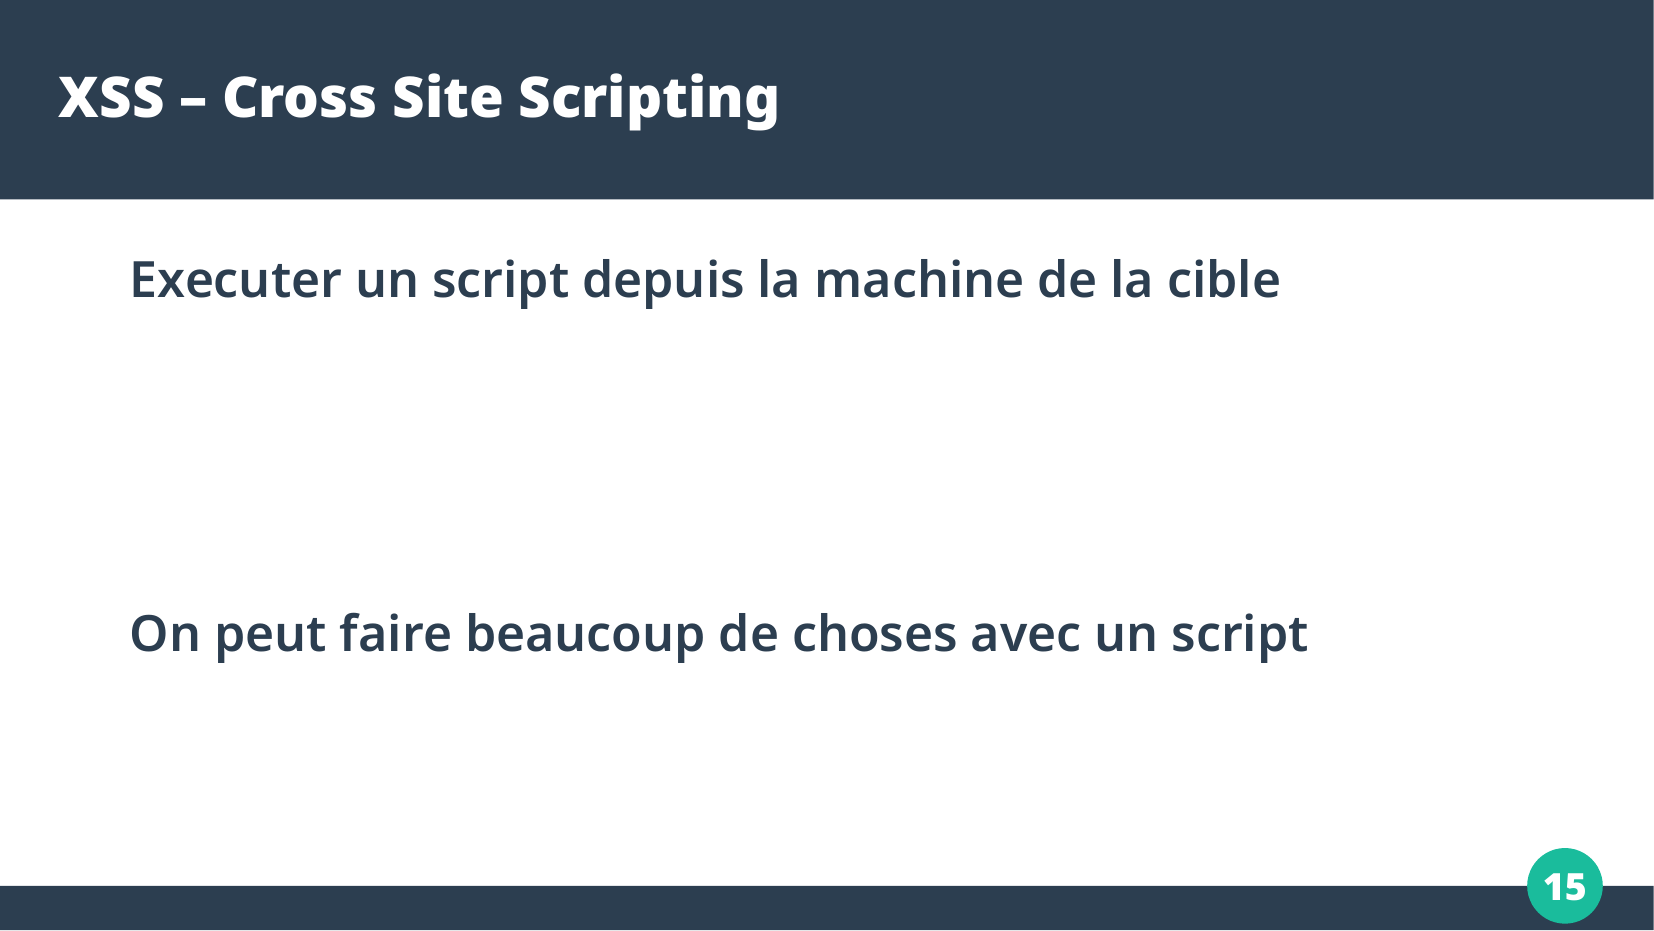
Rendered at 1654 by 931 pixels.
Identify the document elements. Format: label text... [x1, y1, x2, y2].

list On peut faire beaucoup de choses avec un script [59, 597, 1536, 680]
list Executer un script depuis la machine de la cible [59, 243, 1536, 325]
title XSS – Cross Site Scripting [59, 37, 1595, 155]
